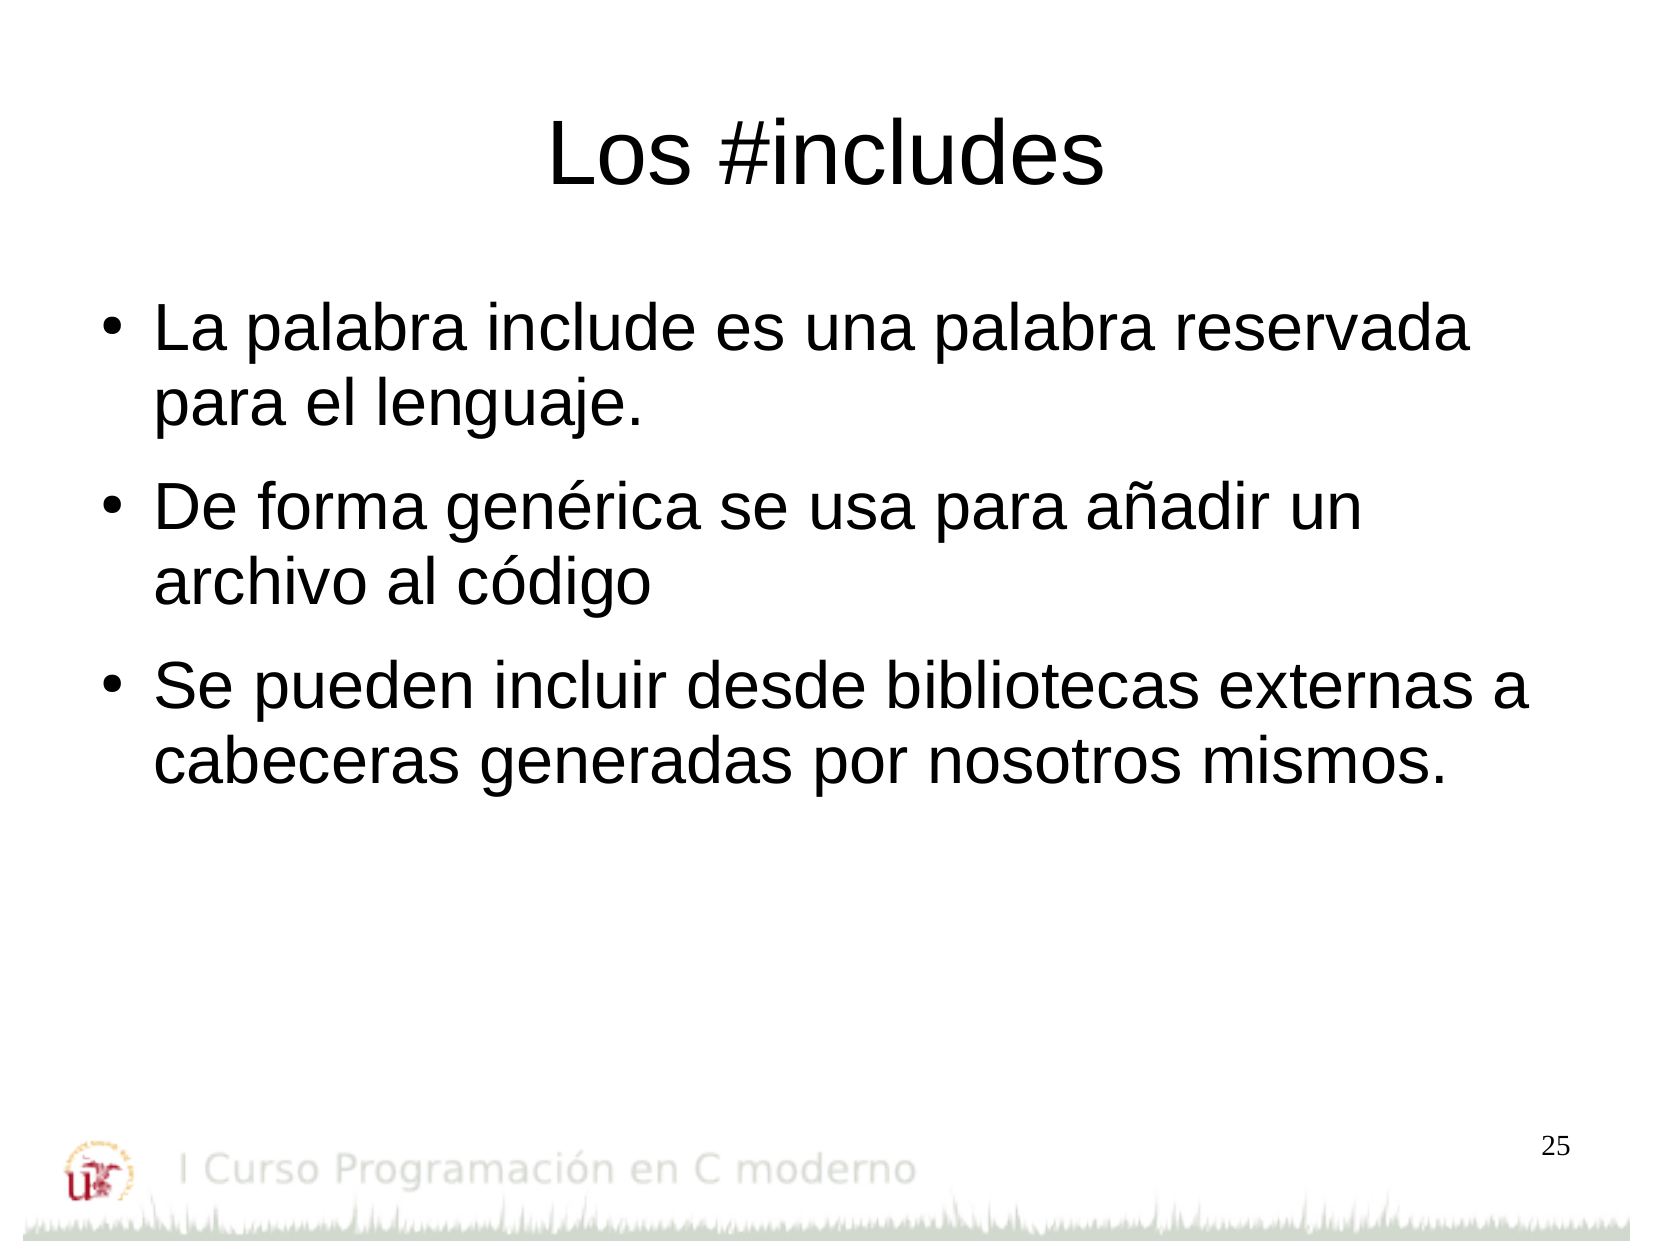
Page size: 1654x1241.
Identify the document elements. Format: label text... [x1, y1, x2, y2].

list La palabra include es una palabra reservada para el lenguaje. De forma genérica se usa para añadir un archivo al código Se pueden incluir desde bibliotecas externas a cabeceras generadas por nosotros mismos. [82, 290, 1538, 1010]
picture [23, 1136, 1630, 1241]
title Los #includes [82, 49, 1571, 257]
